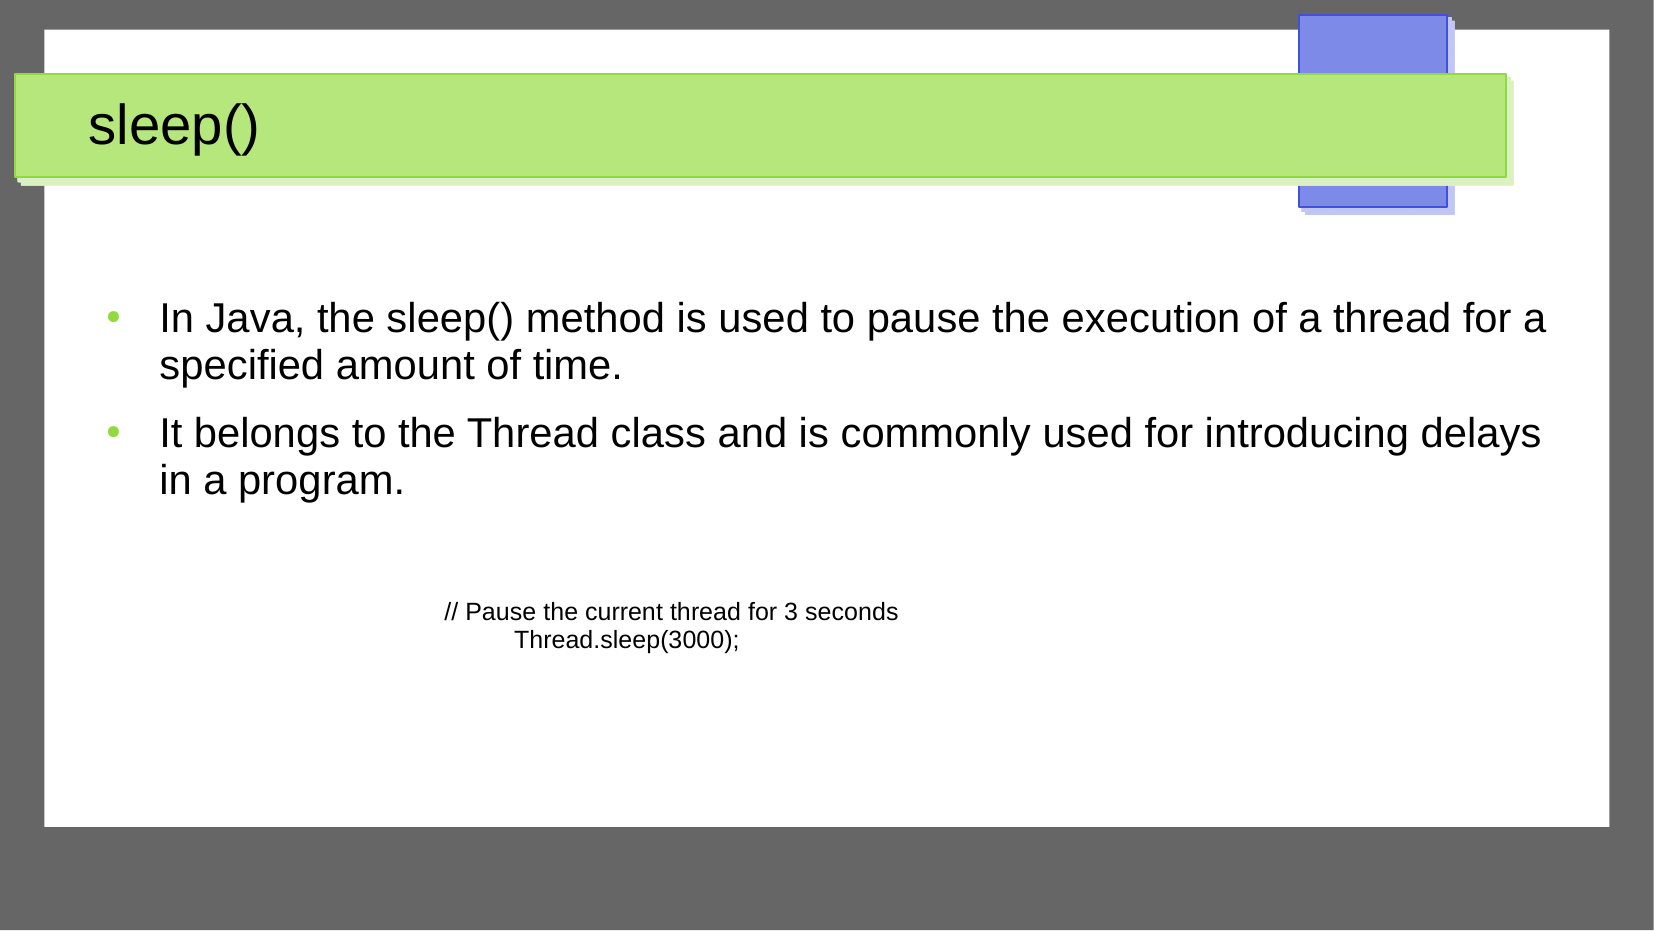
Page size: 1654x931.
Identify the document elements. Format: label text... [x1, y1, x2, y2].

text_box // Pause the current thread for 3 seconds Thread.sleep(3000); [415, 590, 945, 699]
title sleep() [88, 73, 1506, 178]
list In Java, the sleep() method is used to pause the execution of a thread for a specified amount of time. It belongs to the Thread class and is commonly used for introducing delays in a program. [88, 295, 1565, 886]
